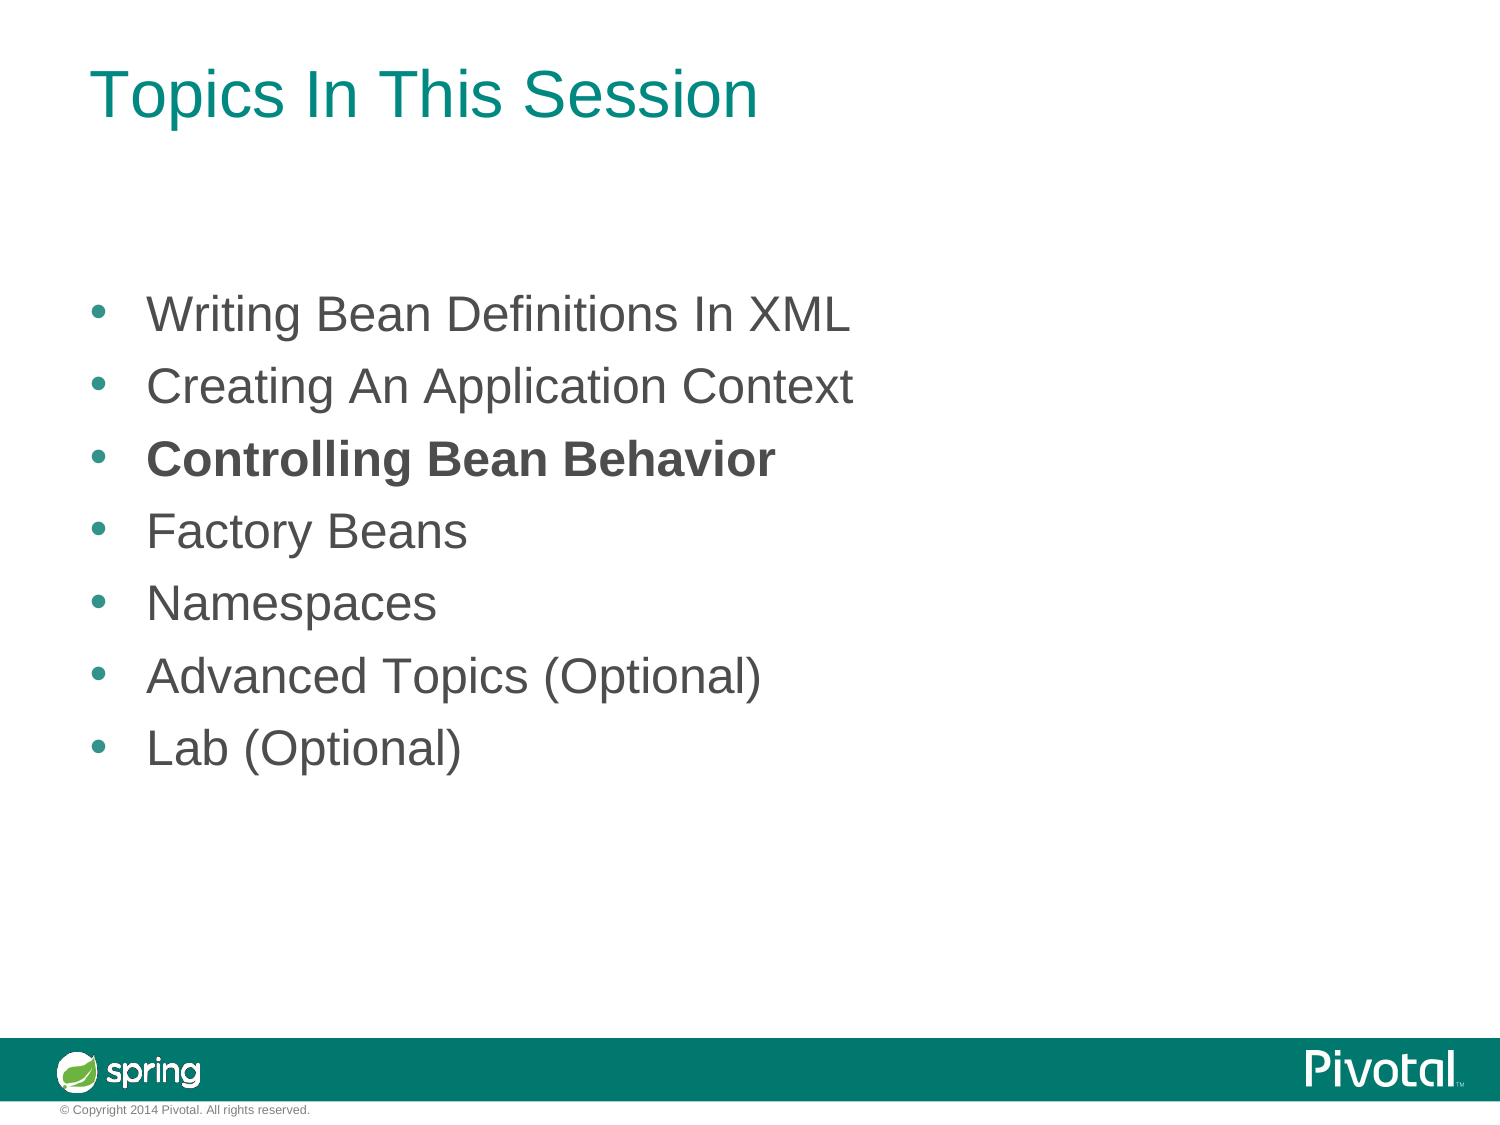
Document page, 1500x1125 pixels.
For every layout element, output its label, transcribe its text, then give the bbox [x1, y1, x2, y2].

picture [1306, 1050, 1464, 1087]
picture [32, 1041, 210, 1103]
list Writing Bean Definitions In XML Creating An Application Context Controlling Bean Behavior Factory Beans Namespaces Advanced Topics (Optional) Lab (Optional) [75, 273, 1424, 794]
title Topics In This Session [75, 37, 1424, 225]
